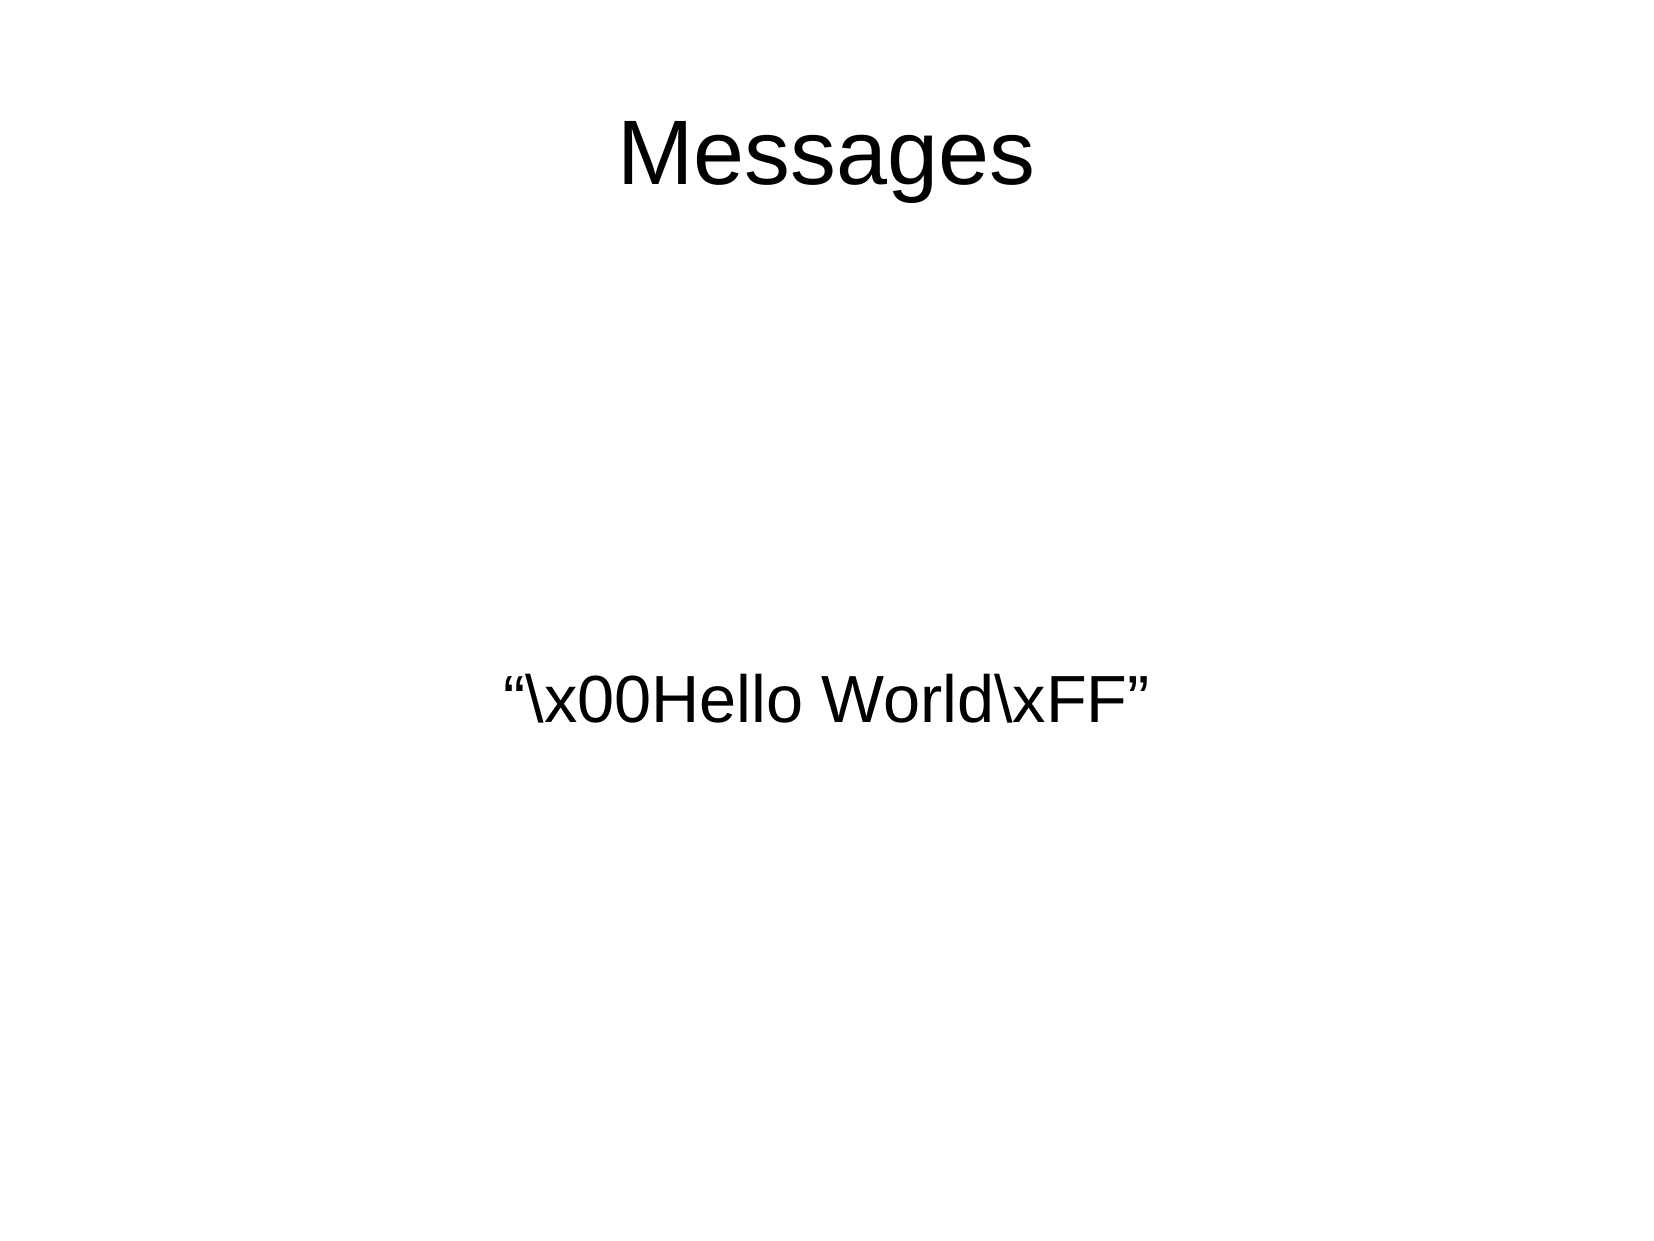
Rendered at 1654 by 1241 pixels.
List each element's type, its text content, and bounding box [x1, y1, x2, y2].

title Messages [82, 56, 1571, 250]
subtitle “\x00Hello World\xFF” [82, 297, 1571, 1102]
